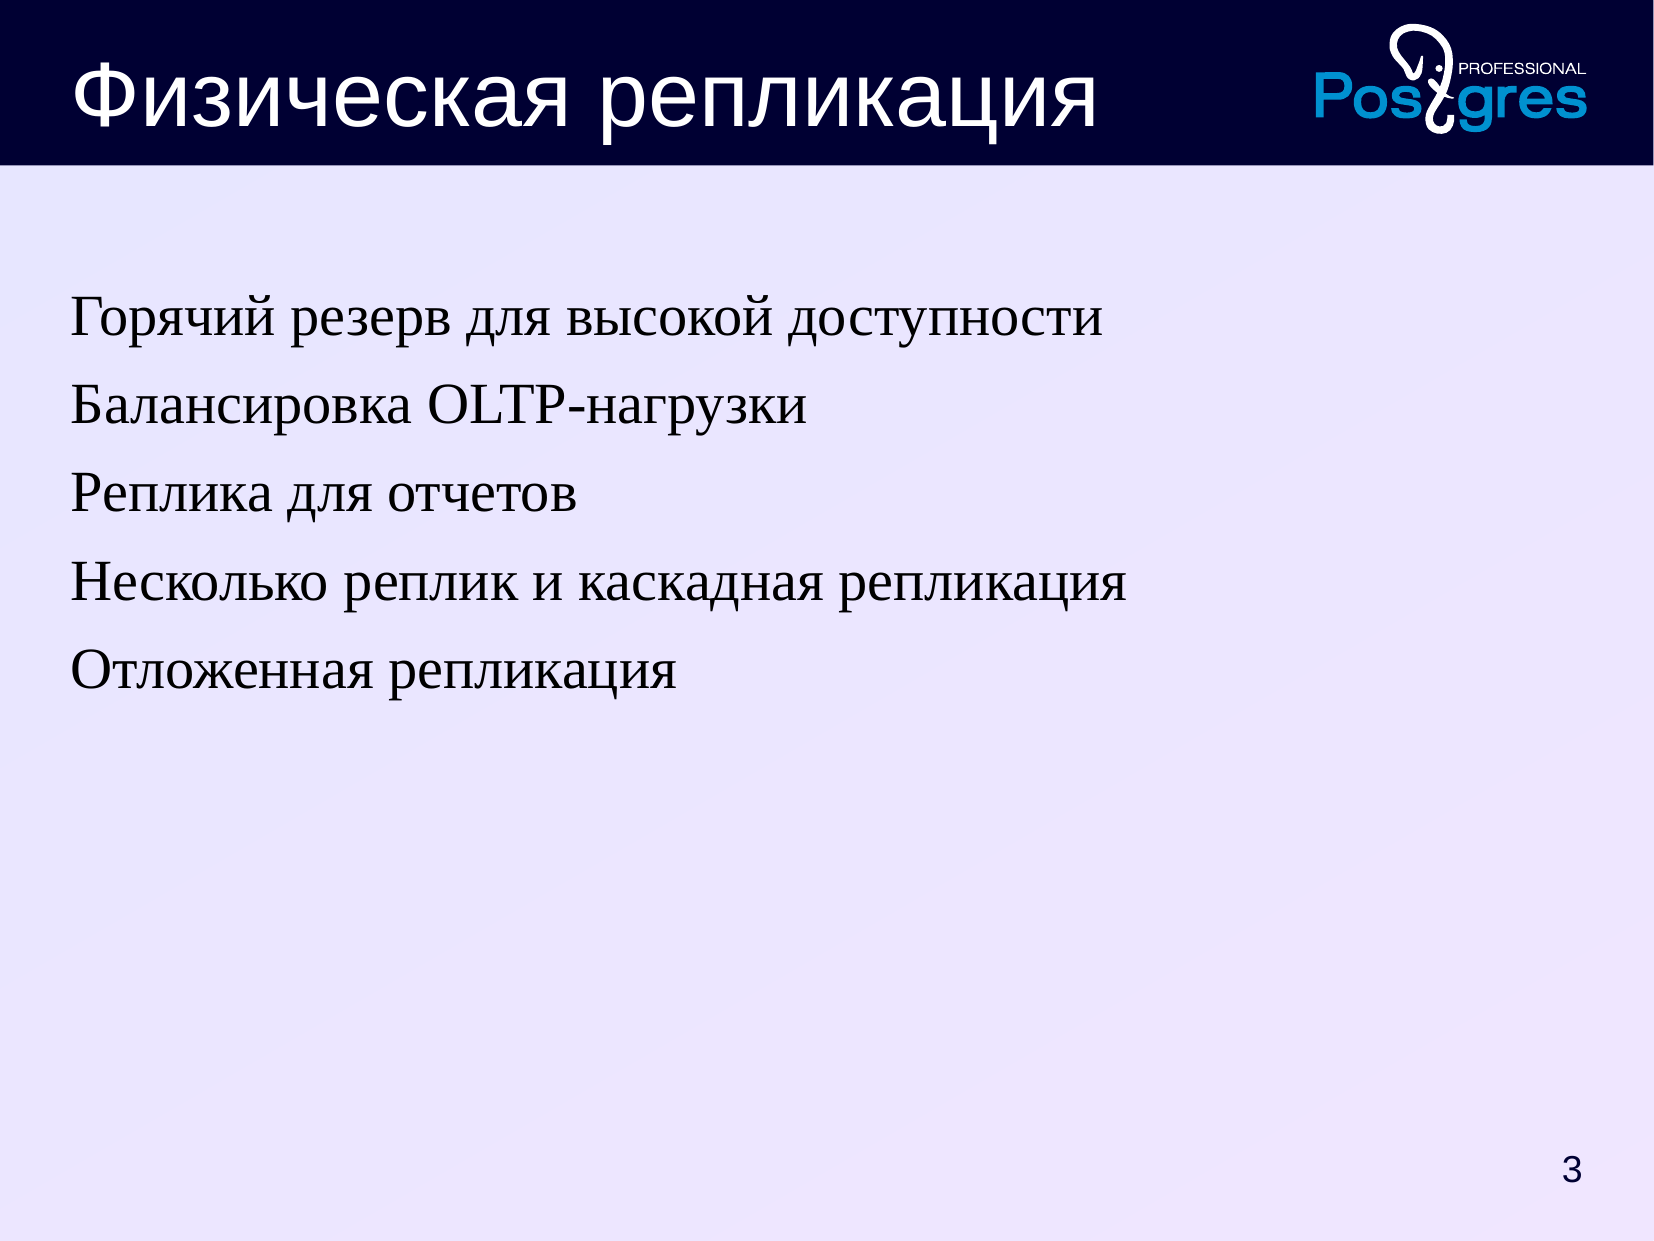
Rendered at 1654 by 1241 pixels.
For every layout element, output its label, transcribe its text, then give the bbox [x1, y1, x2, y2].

title Физическая репликация [70, 43, 1241, 147]
list Горячий резерв для высокой доступности Балансировка OLTP-нагрузки Реплика для отчетов Несколько реплик и каскадная репликация Отложенная репликация [70, 283, 1559, 1003]
